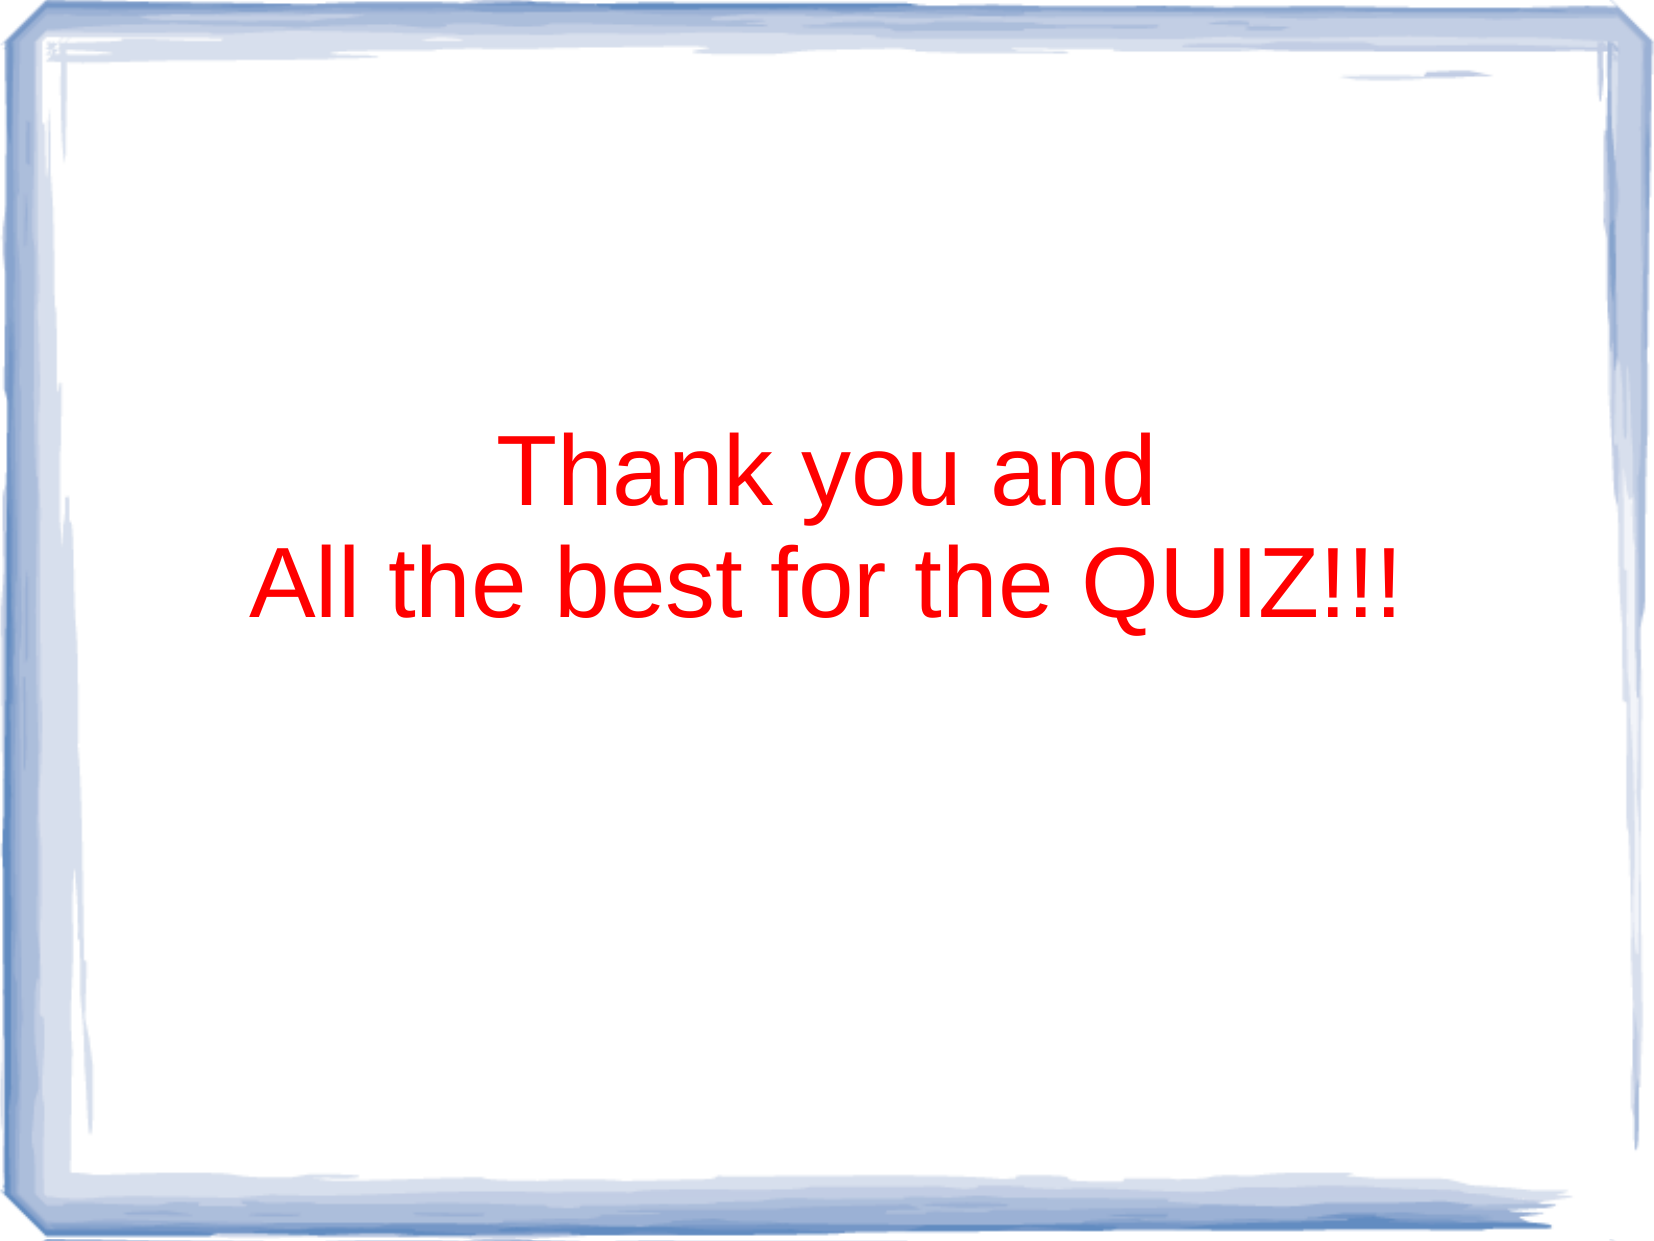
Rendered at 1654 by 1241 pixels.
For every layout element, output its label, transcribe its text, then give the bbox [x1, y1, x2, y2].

picture [0, 0, 1654, 1241]
subtitle Thank you and All the best for the QUIZ!!! [82, 56, 1571, 997]
